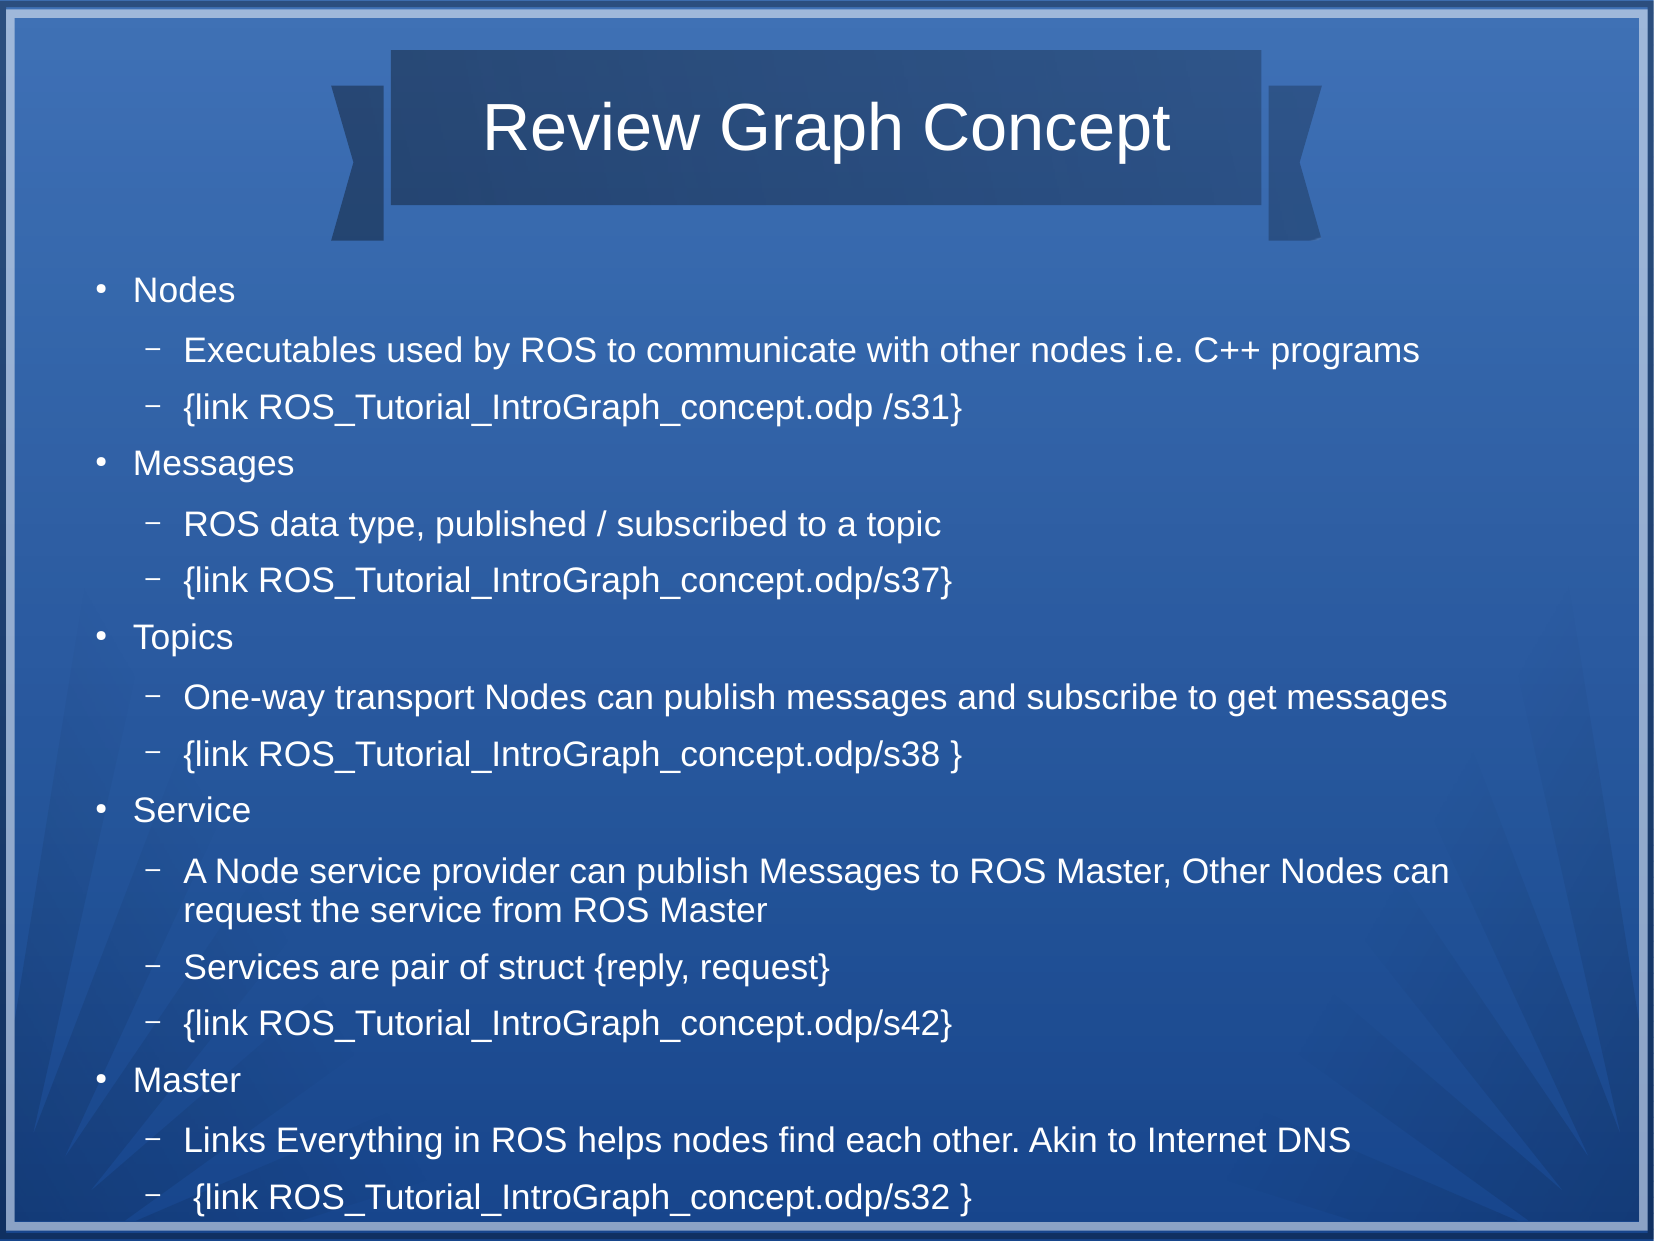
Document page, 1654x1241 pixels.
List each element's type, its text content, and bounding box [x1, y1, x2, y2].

title Review Graph Concept [389, 49, 1264, 205]
list Nodes Executables used by ROS to communicate with other nodes i.e. C++ programs {link ROS_Tutorial_IntroGraph_concept.odp /s31} Messages ROS data type, published / subscribed to a topic {link ROS_Tutorial_IntroGraph_concept.odp/s37} Topics One-way transport Nodes can publish messages and subscribe to get messages {link ROS_Tutorial_IntroGraph_concept.odp/s38 } Service A Node service provider can publish Messages to ROS Master, Other Nodes can request the service from ROS Master Services are pair of struct {reply, request} {link ROS_Tutorial_IntroGraph_concept.odp/s42} Master Links Everything in ROS helps nodes find each other. Akin to Internet DNS {link ROS_Tutorial_IntroGraph_concept.odp/s32 } [82, 270, 1538, 1230]
